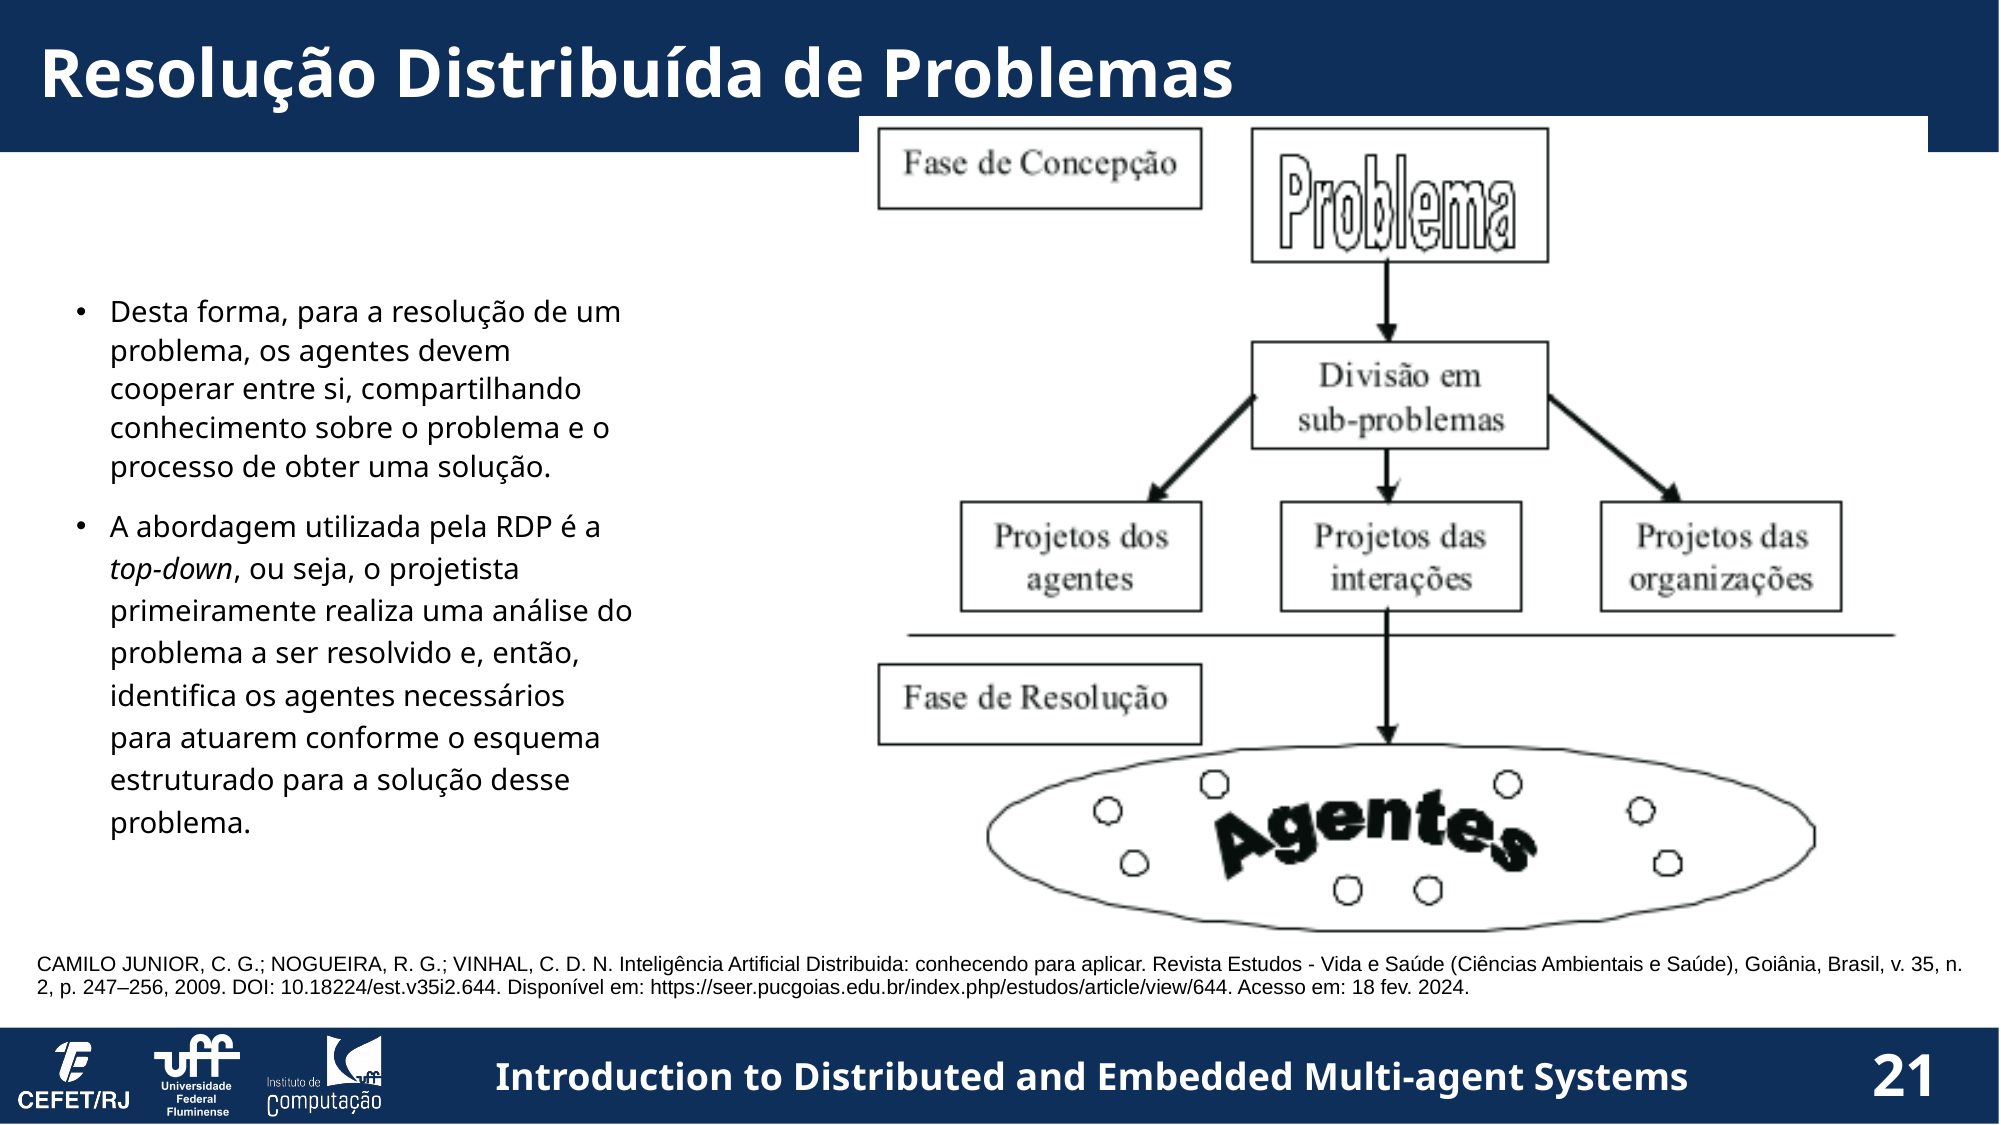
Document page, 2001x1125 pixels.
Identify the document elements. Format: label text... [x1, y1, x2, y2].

text_box CAMILO JUNIOR, C. G.; NOGUEIRA, R. G.; VINHAL, C. D. N. Inteligência Artificial Distribuida: conhecendo para aplicar. Revista Estudos - Vida e Saúde (Ciências Ambientais e Saúde), Goiânia, Brasil, v. 35, n. 2, p. 247–256, 2009. DOI: 10.18224/est.v35i2.644. Disponível em: https://seer.pucgoias.edu.br/index.php/estudos/article/view/644. Acesso em: 18 fev. 2024. [22, 944, 2000, 1125]
picture [18, 1021, 22, 1125]
text_box Desta forma, para a resolução de um problema, os agentes devem cooperar entre si, compartilhando conhecimento sobre o problema e o processo de obter uma solução. A abordagem utilizada pela RDP é a top-down, ou seja, o projetista primeiramente realiza uma análise do problema a ser resolvido e, então, identifica os agentes necessários para atuarem conforme o esquema estruturado para a solução desse problema. [61, 282, 650, 857]
picture [859, 116, 1928, 950]
text_box Resolução Distribuída de Problemas [25, 23, 1999, 119]
